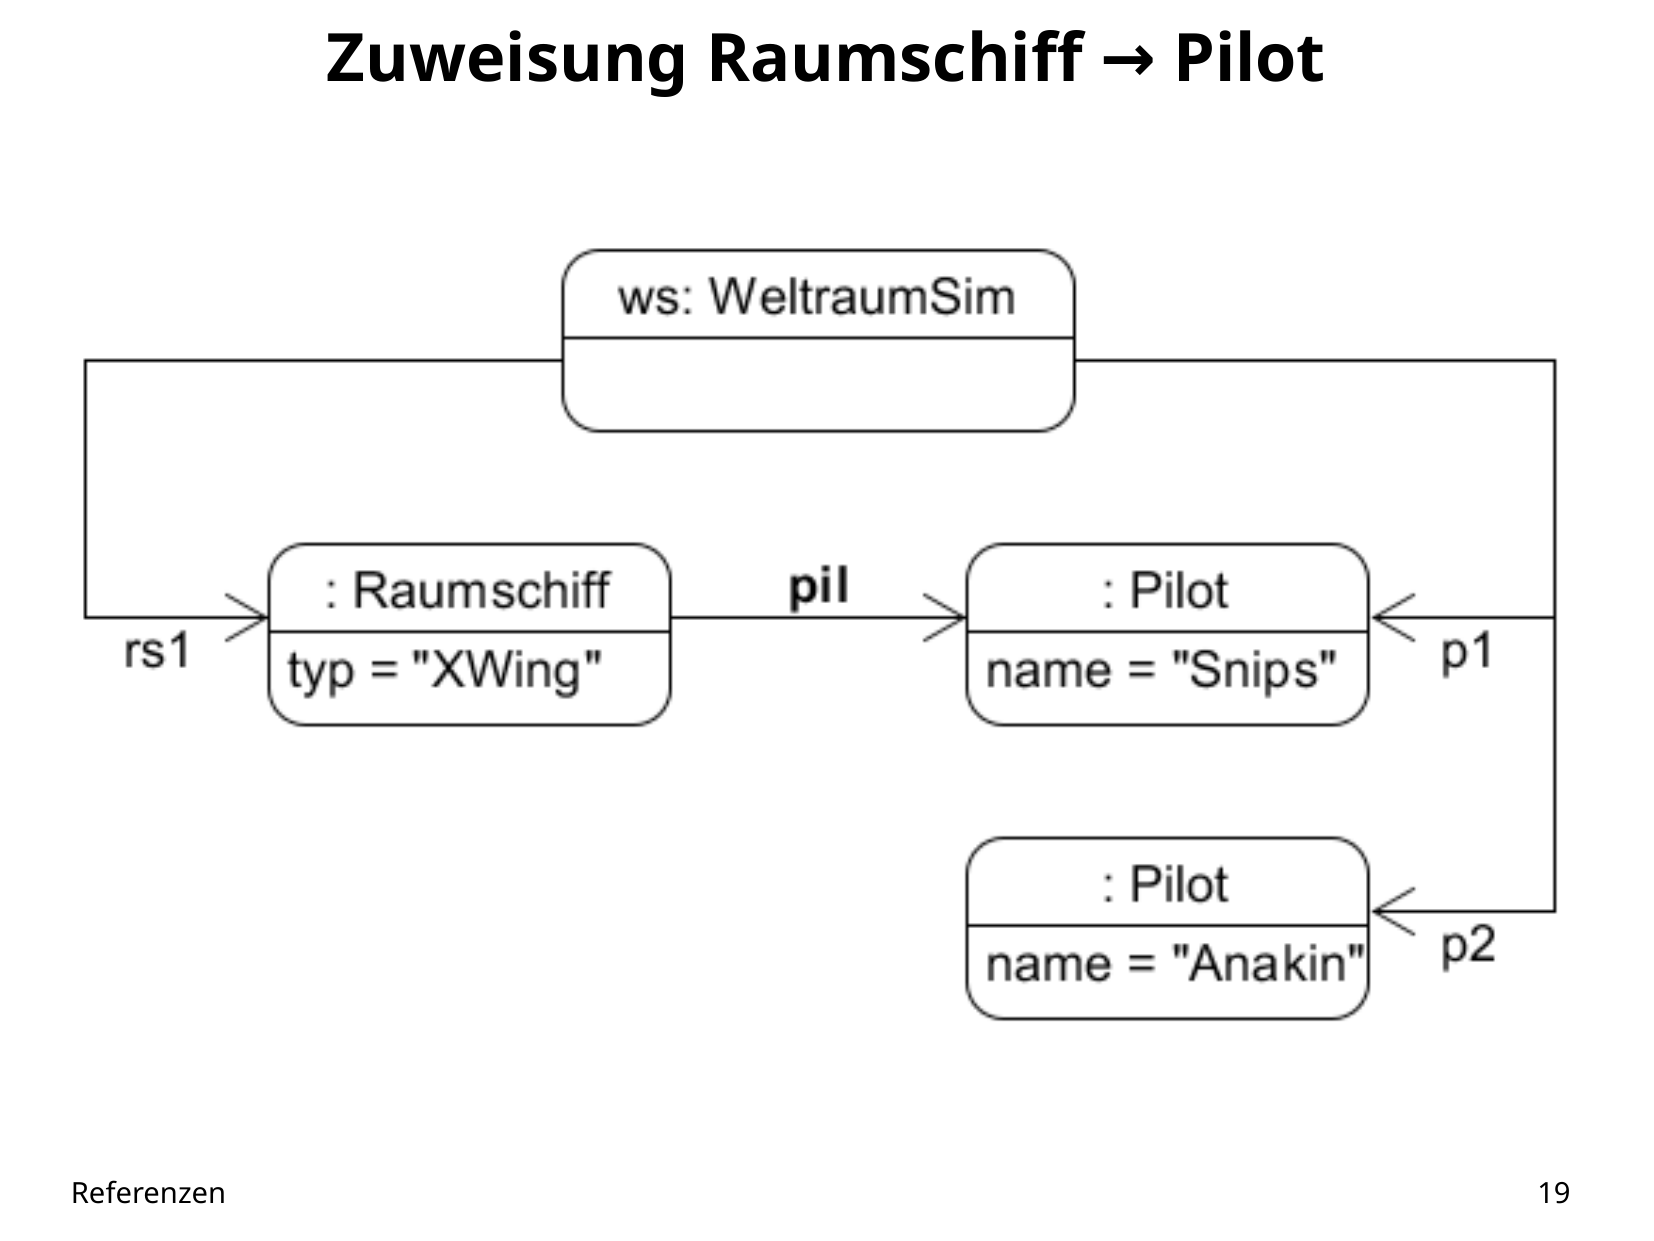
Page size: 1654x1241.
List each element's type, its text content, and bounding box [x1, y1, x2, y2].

picture [82, 247, 1560, 1025]
title Zuweisung Raumschiff → Pilot [0, 5, 1654, 107]
